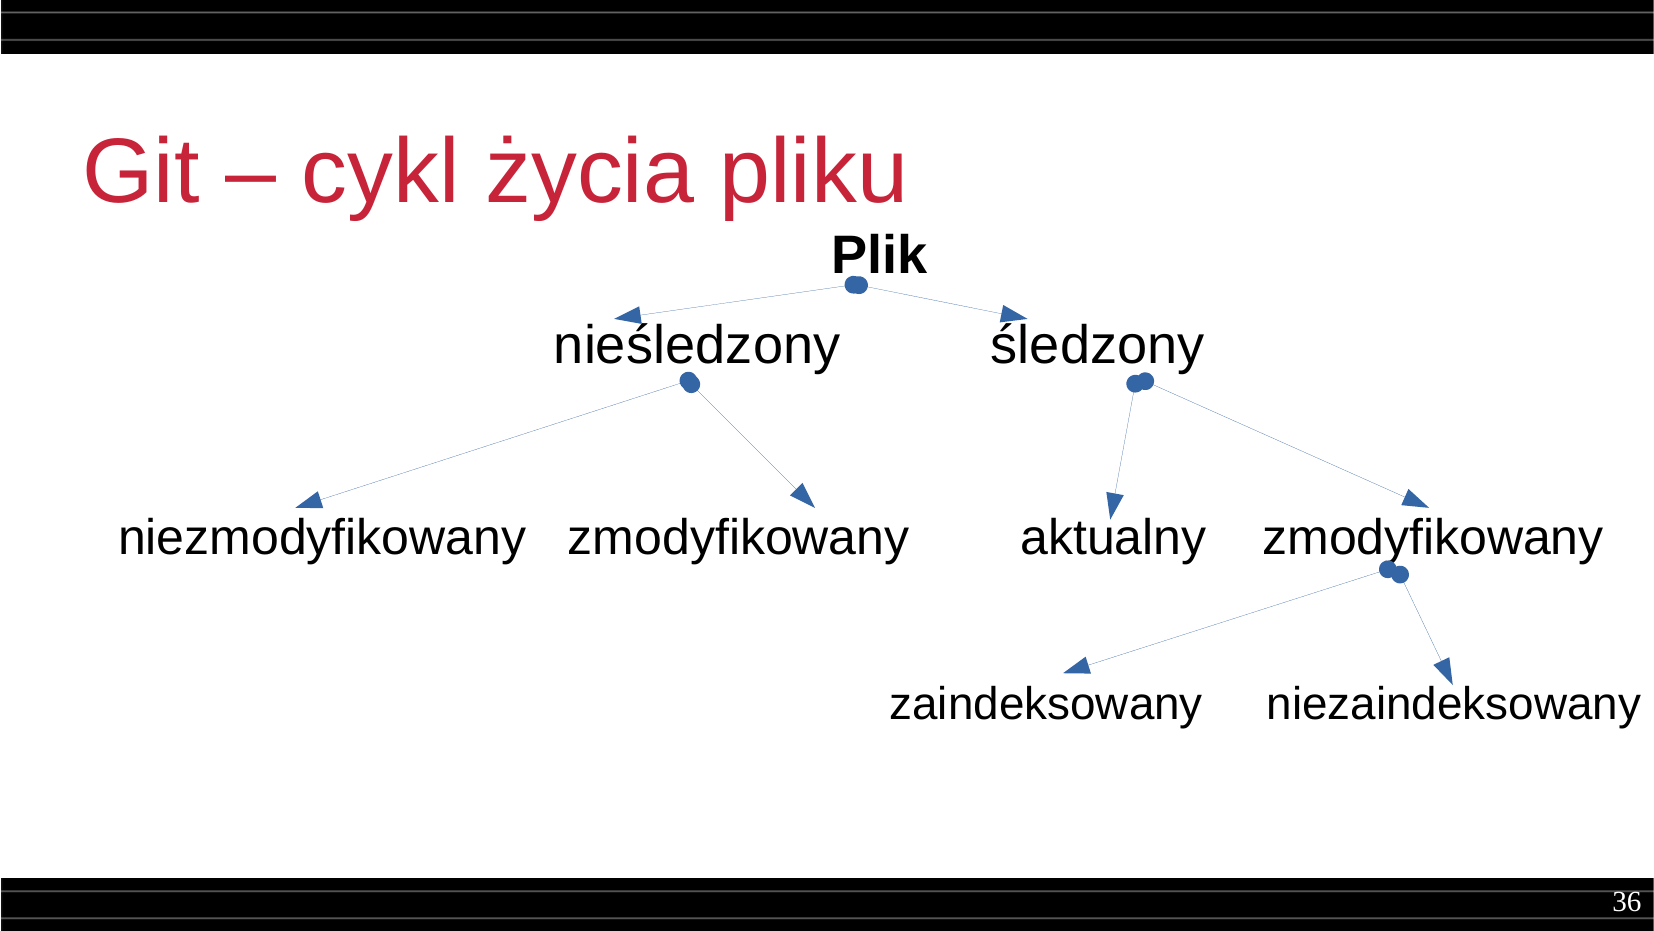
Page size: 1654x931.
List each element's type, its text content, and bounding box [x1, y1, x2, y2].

title Git – cykl życia pliku [82, 92, 1571, 224]
picture [1, 0, 1654, 54]
picture [1, 878, 1654, 931]
list Plik nieśledzony śledzony niezmodyfikowany zmodyfikowany aktualny zmodyfikowany zaindeksowany niezaindeksowany [47, 224, 1642, 804]
